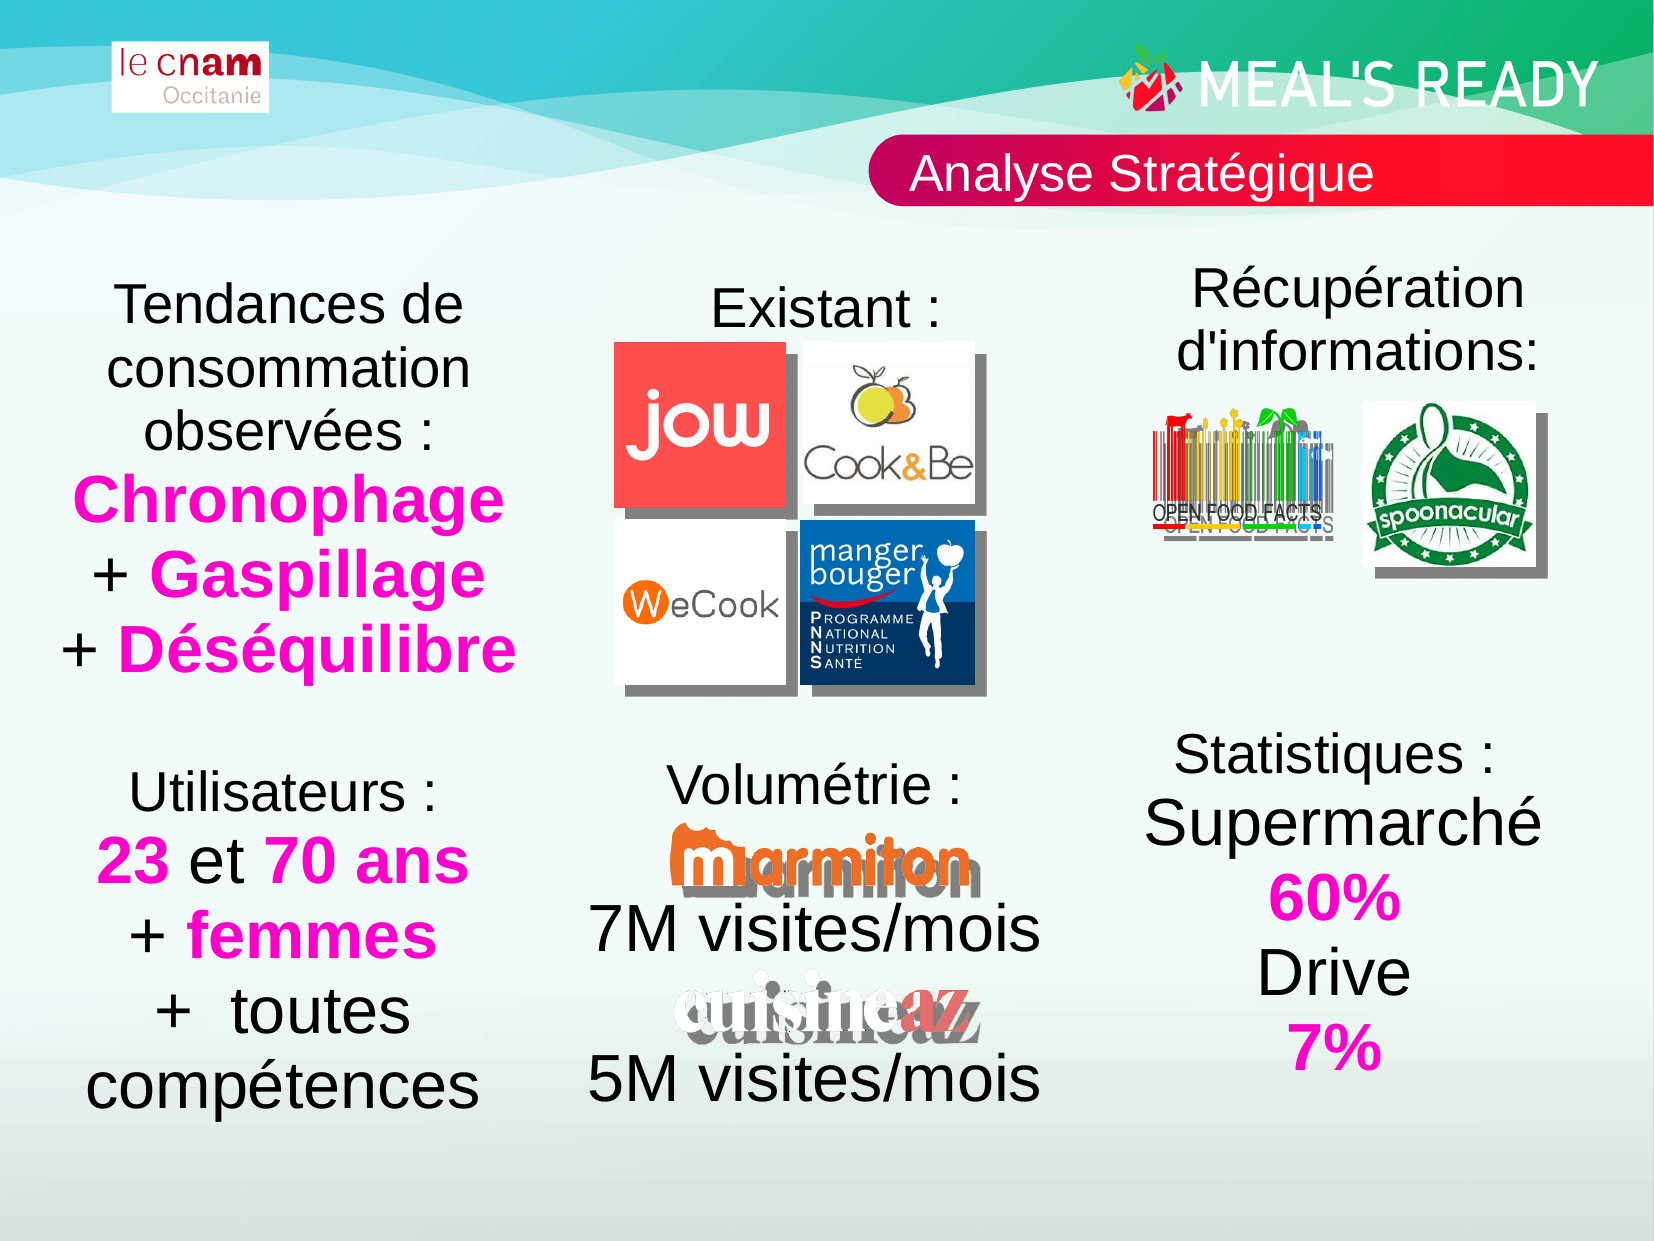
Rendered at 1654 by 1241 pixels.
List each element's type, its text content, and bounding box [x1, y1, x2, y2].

text_box Existant : [578, 248, 1075, 667]
title Analyse Stratégique [909, 121, 1654, 225]
text_box Utilisateurs : 23 et 70 ans + femmes + toutes compétences [35, 732, 532, 1151]
subtitle Tendances de consommation observées : Chronophage + Gaspillage + Déséquilibre [41, 270, 538, 689]
text_box Statistiques : Supermarché 60% Drive 7% [1086, 694, 1583, 1113]
picture [0, 0, 1654, 1241]
text_box Récupération d'informations: [1110, 256, 1607, 682]
text_box Volumétrie : 7M visites/mois 5M visites/mois [566, 753, 1063, 1191]
